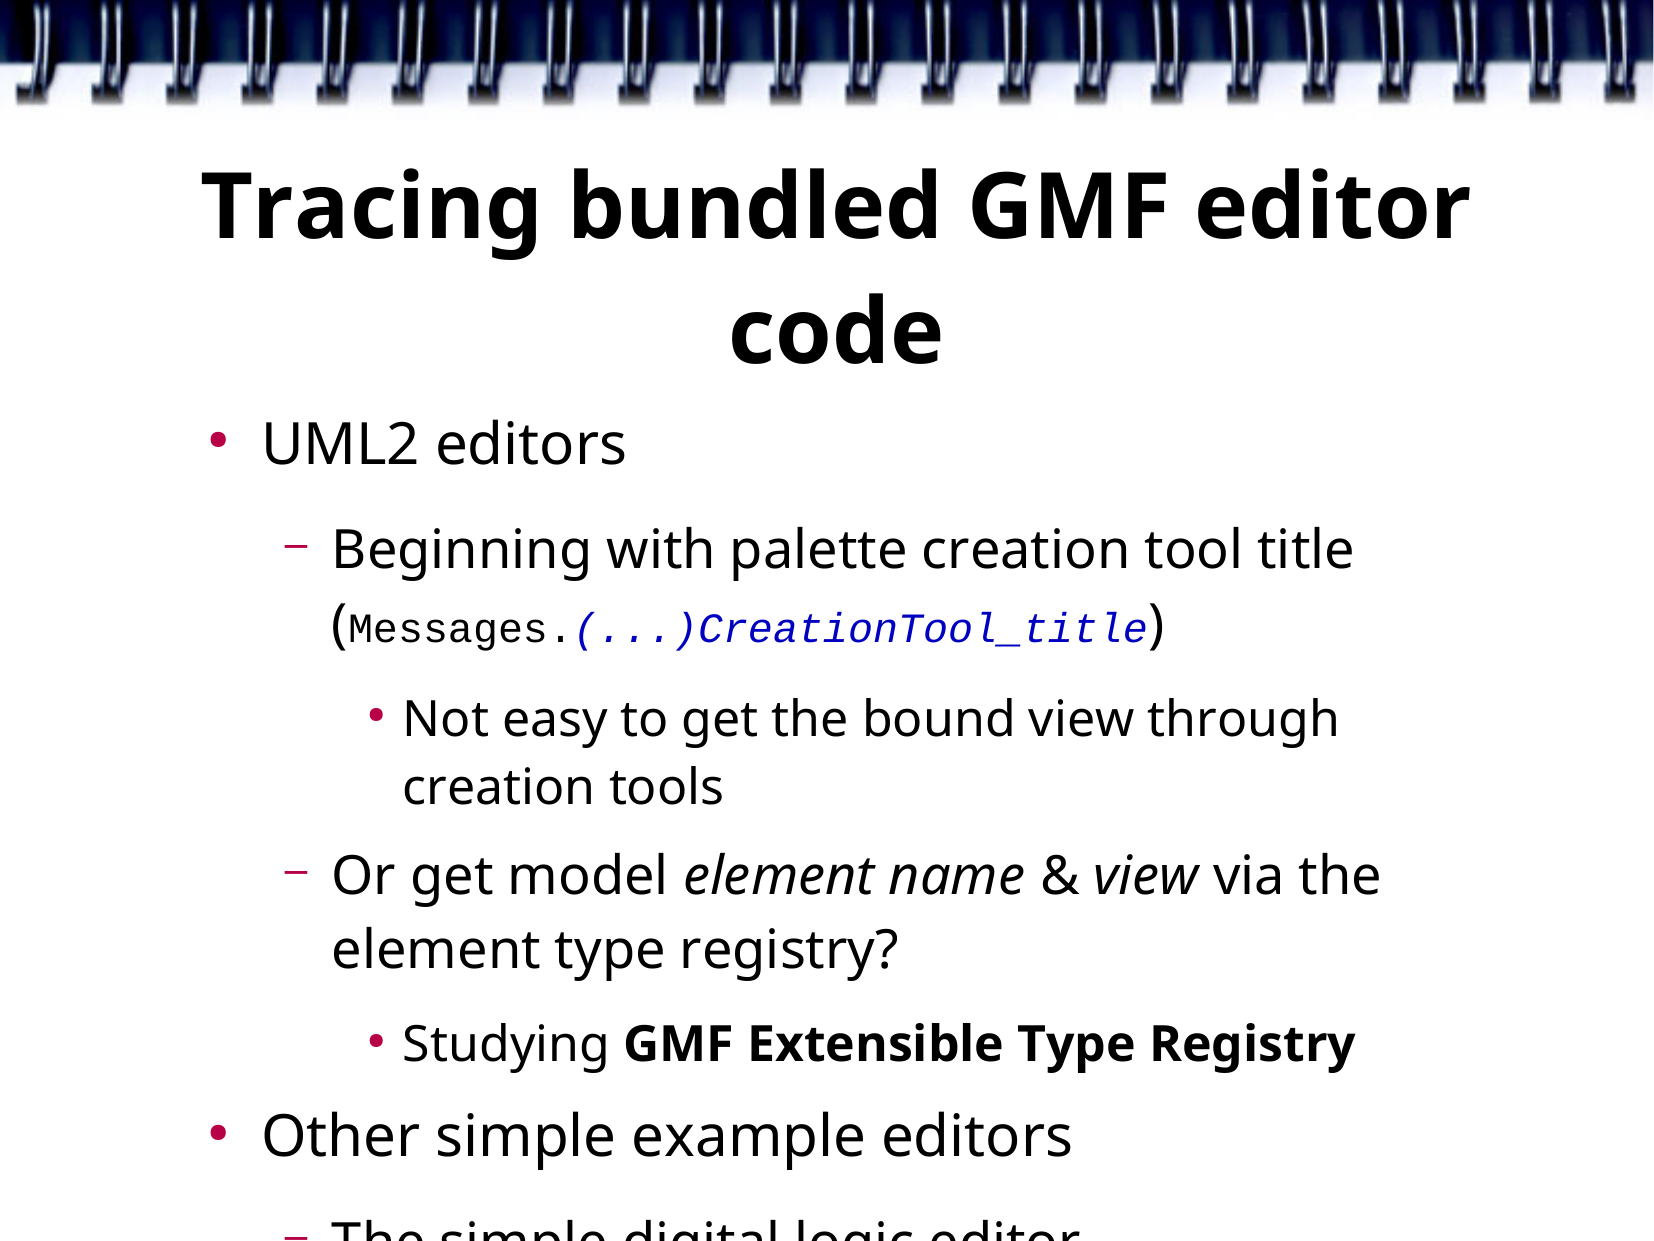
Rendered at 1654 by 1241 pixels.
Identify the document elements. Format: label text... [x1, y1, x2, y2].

title Tracing bundled GMF editor code [139, 161, 1535, 370]
picture [0, 0, 1654, 121]
list UML2 editors Beginning with palette creation tool title (Messages.(...)CreationTool_title) Not easy to get the bound view through creation tools Or get model element name & view via the element type registry? Studying GMF Extensible Type Registry Other simple example editors The simple digital logic editor [190, 402, 1472, 1180]
